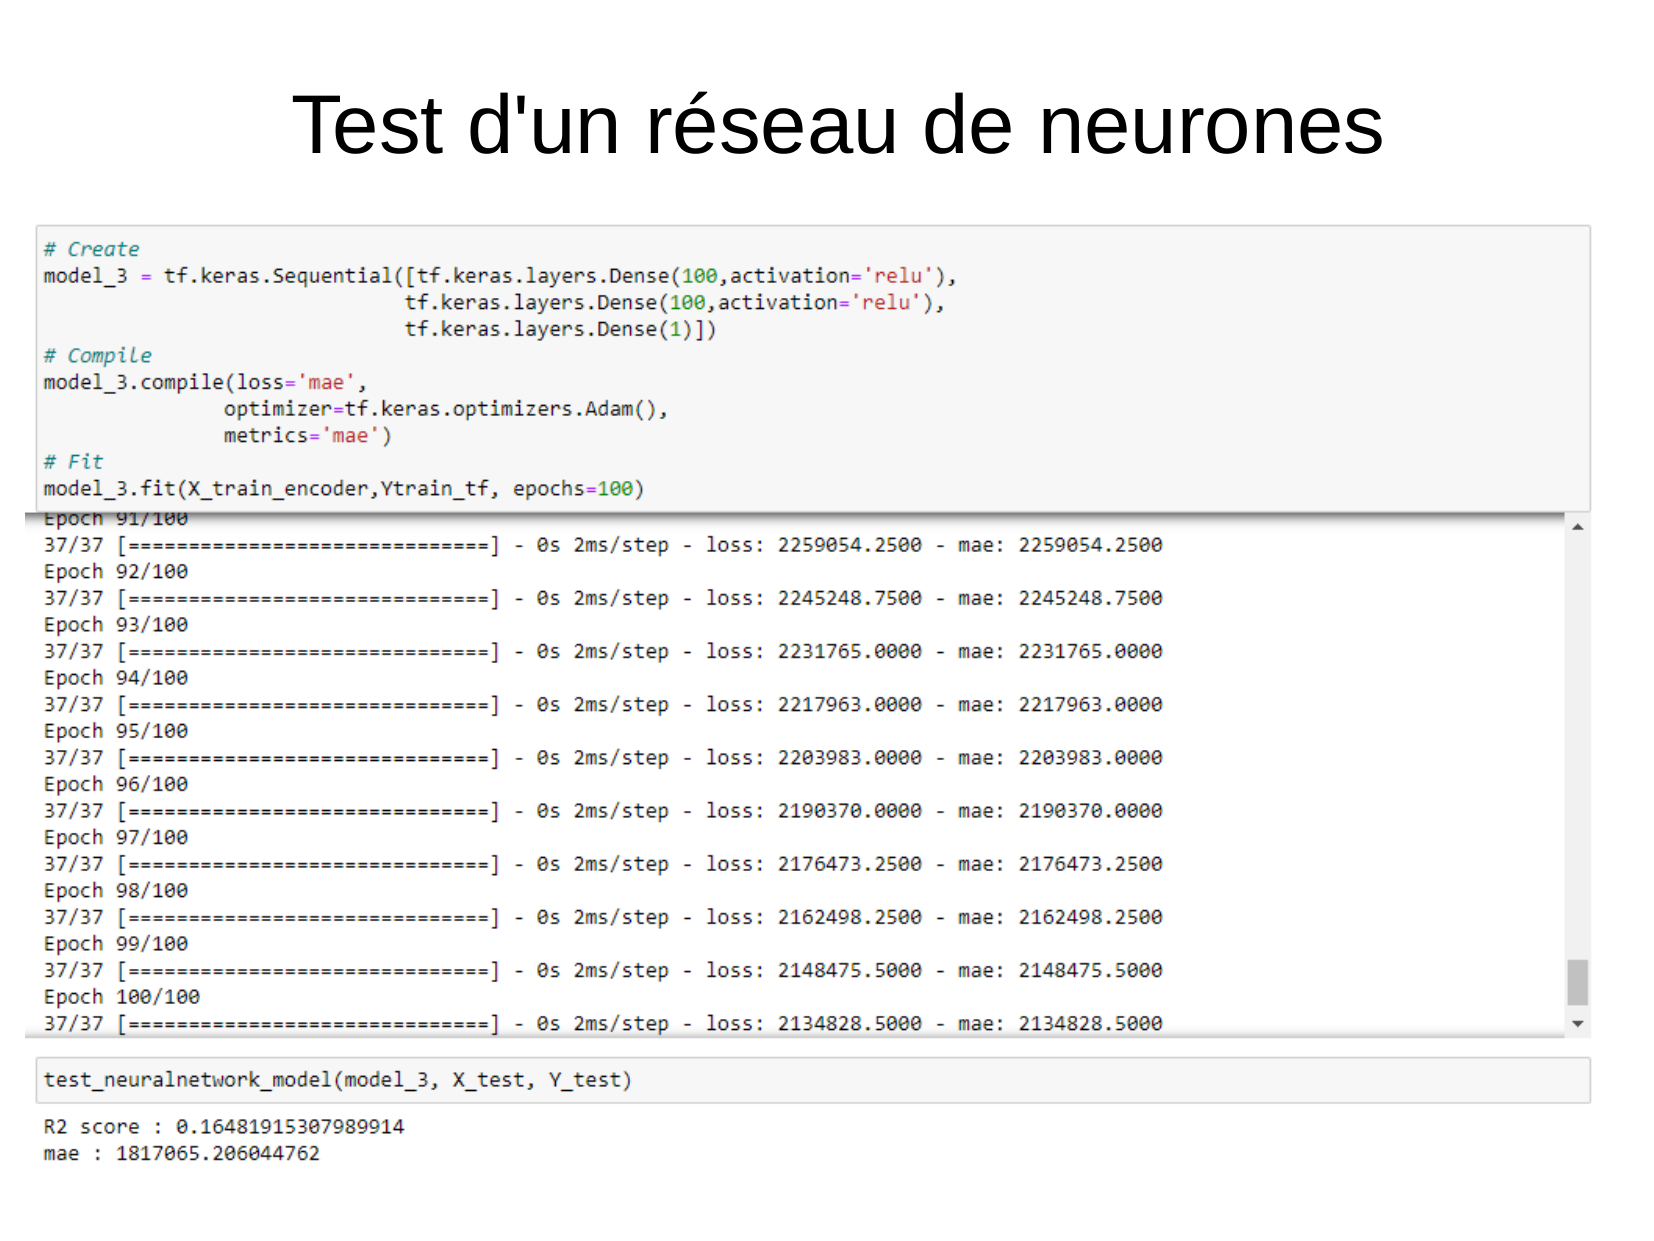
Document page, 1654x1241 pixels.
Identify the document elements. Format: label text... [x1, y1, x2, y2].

text_box Test d'un réseau de neurones [129, 70, 1548, 207]
picture [25, 211, 1618, 1176]
